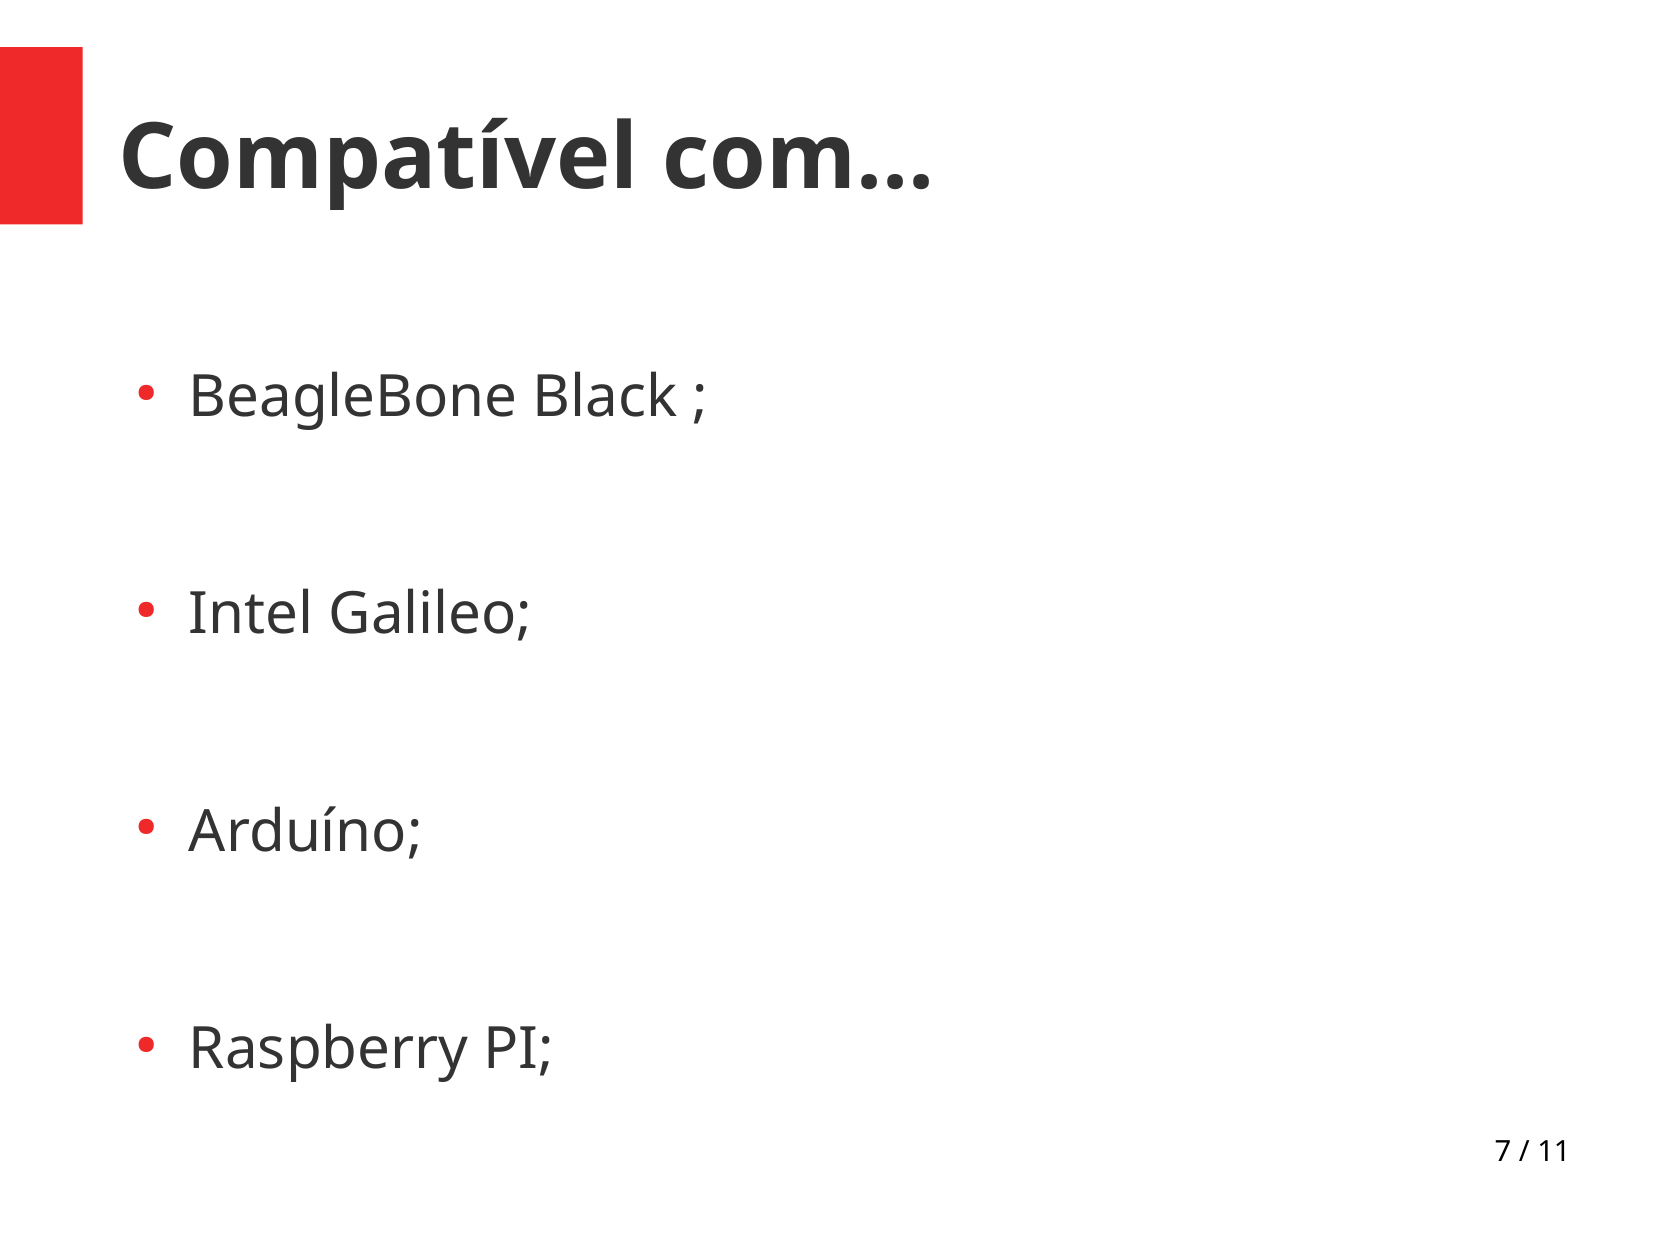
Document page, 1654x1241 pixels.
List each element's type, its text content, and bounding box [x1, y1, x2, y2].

title Compatível com... [118, 49, 1571, 257]
list BeagleBone Black ; Intel Galileo; Arduíno; Raspberry PI; [118, 354, 1536, 1074]
